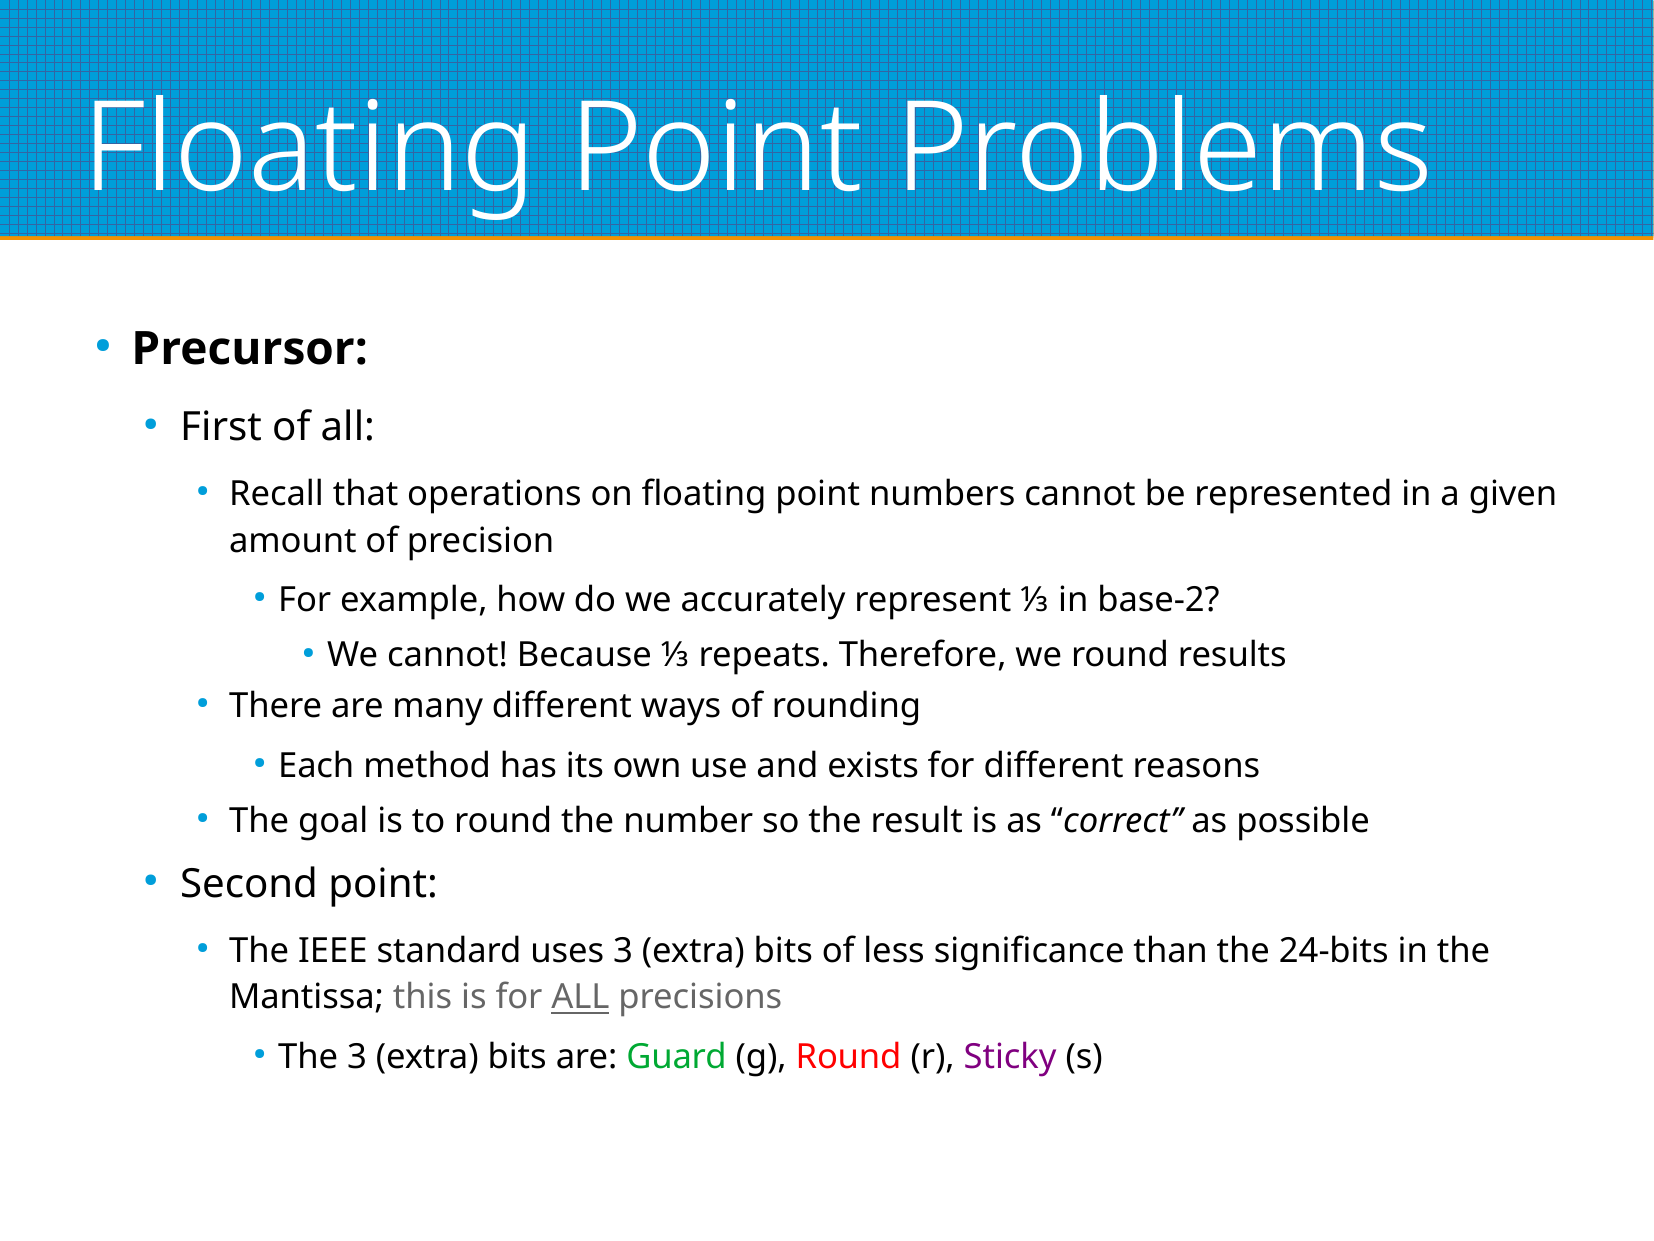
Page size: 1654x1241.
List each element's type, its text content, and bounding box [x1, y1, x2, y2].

list Precursor: First of all: Recall that operations on floating point numbers cannot be represented in a given amount of precision For example, how do we accurately represent ⅓ in base-2? We cannot! Because ⅓ repeats. Therefore, we round results There are many different ways of rounding Each method has its own use and exists for different reasons The goal is to round the number so the result is as ‘‘correct’’ as possible Second point: The IEEE standard uses 3 (extra) bits of less significance than the 24-bits in the Mantissa; this is for ALL precisions The 3 (extra) bits are: Guard (g), Round (r), Sticky (s) [82, 314, 1563, 1081]
title Floating Point Problems [82, 19, 1571, 227]
